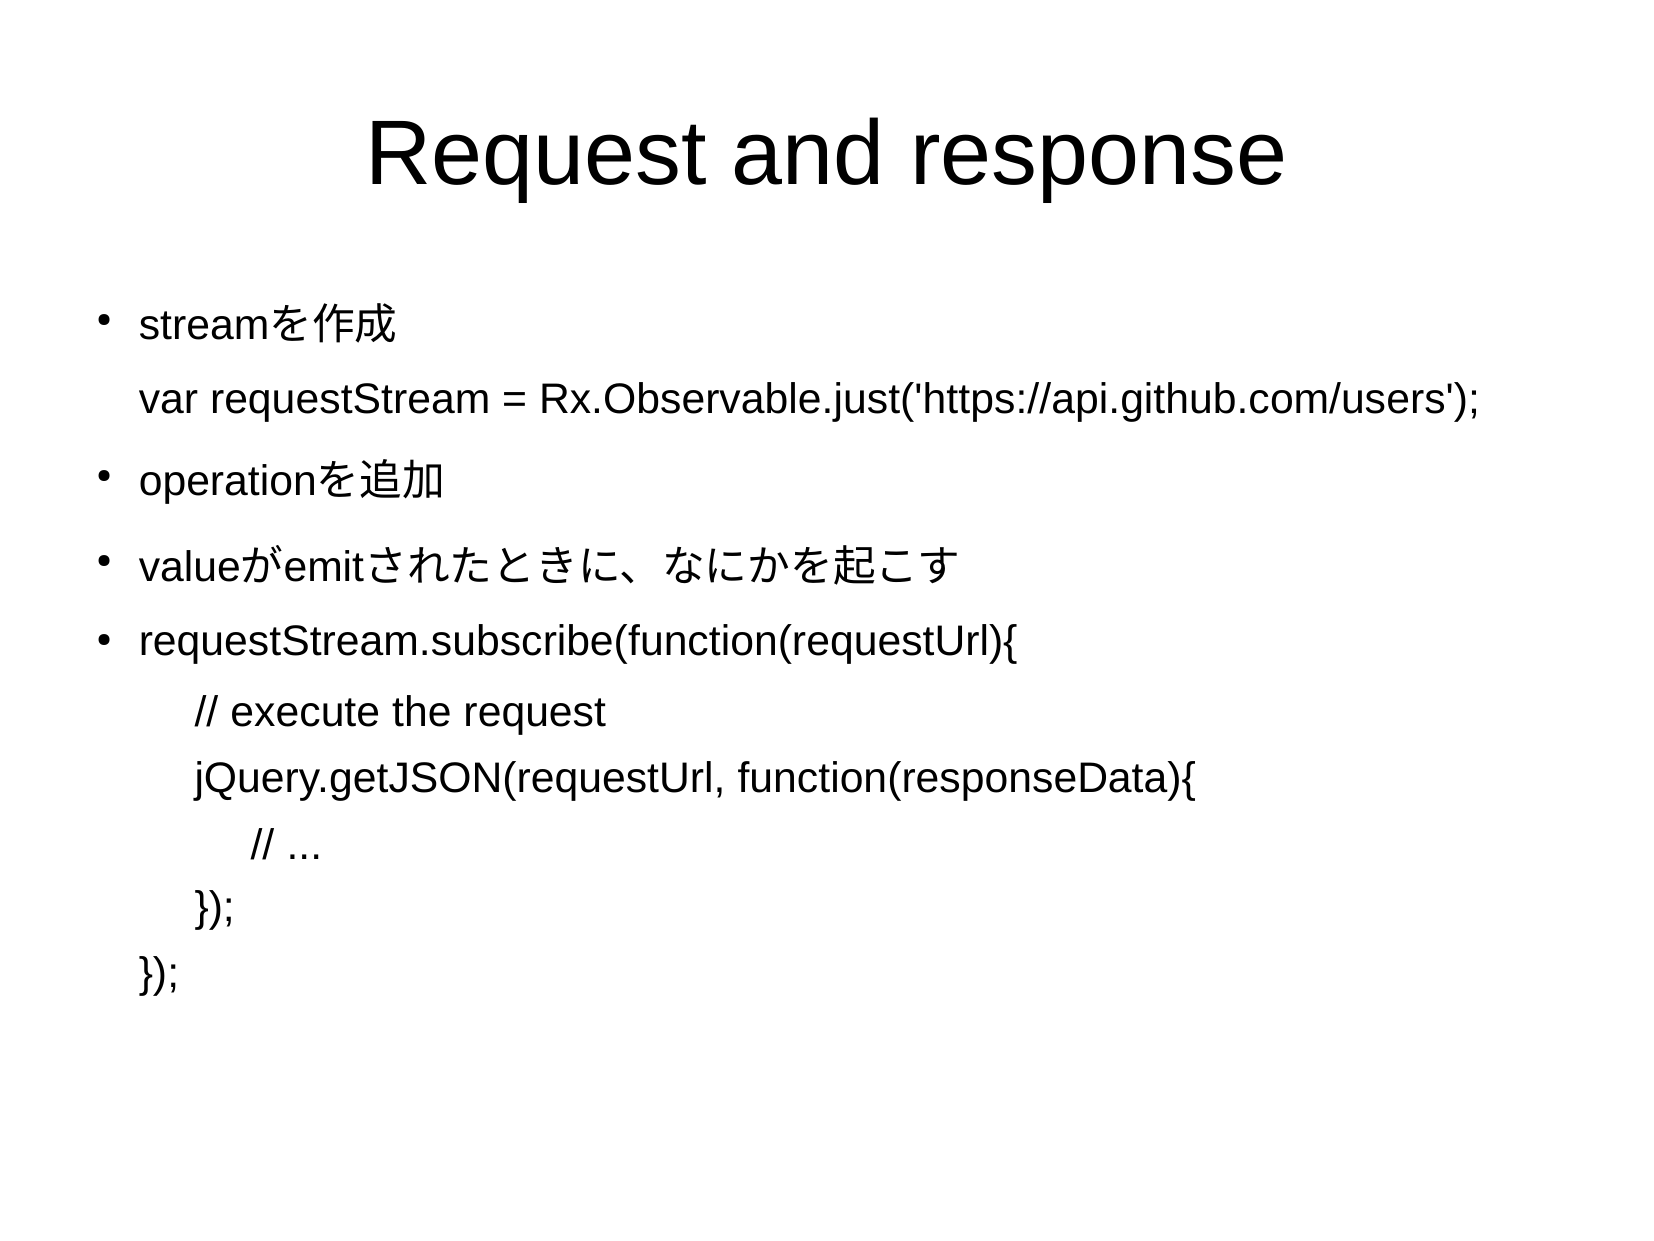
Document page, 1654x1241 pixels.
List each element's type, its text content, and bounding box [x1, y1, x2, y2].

list streamを作成 var requestStream = Rx.Observable.just('https://api.github.com/users'); operationを追加 valueがemitされたときに、なにかを起こす requestStream.subscribe(function(requestUrl){ // execute the request jQuery.getJSON(requestUrl, function(responseData){ // ... }); }); [82, 290, 1571, 1010]
title Request and response [82, 49, 1571, 257]
